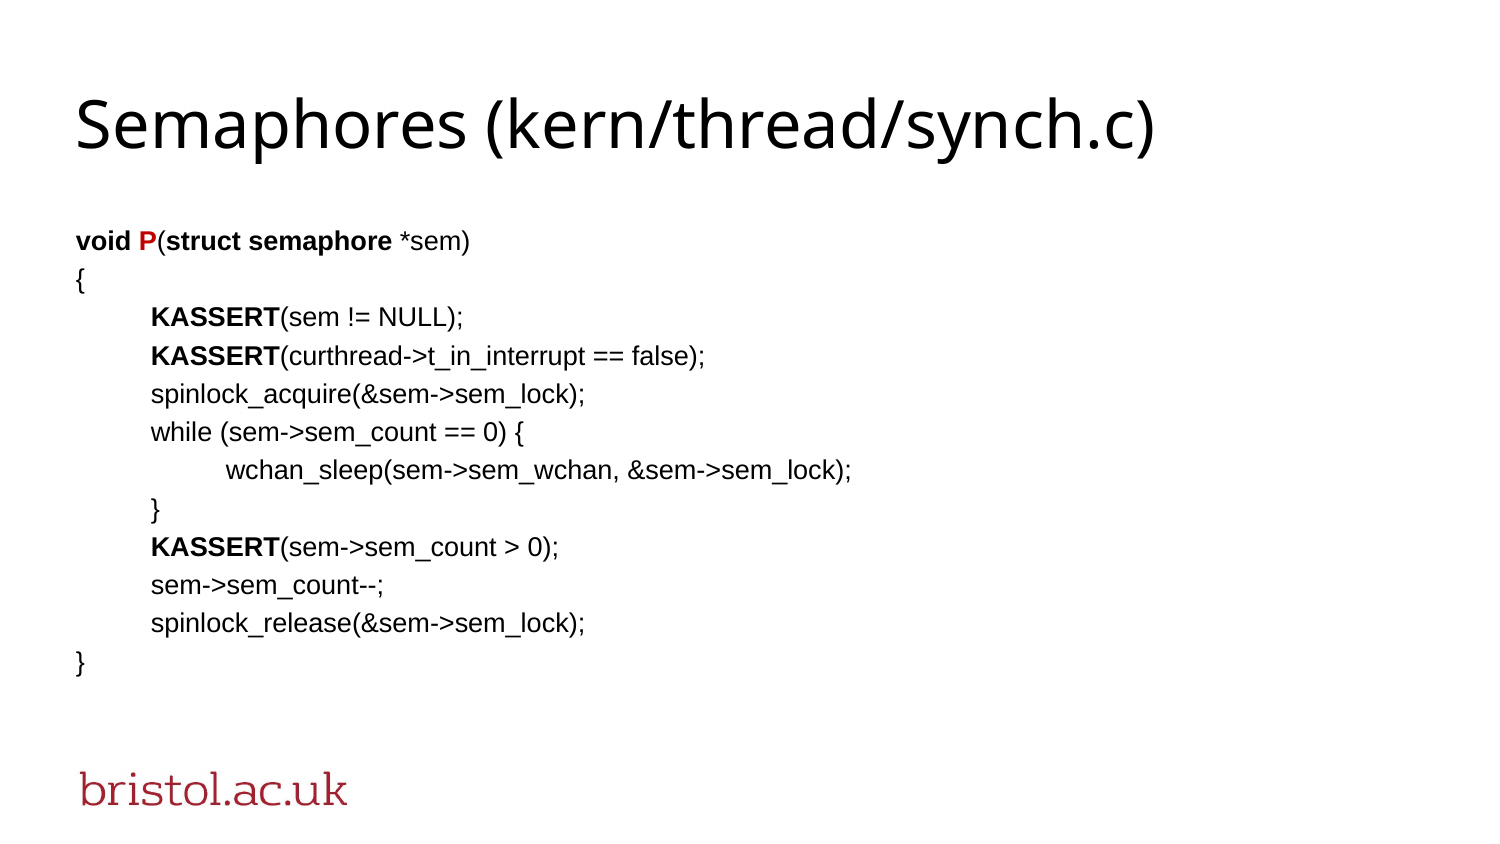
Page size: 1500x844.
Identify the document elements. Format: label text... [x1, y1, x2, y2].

list void P(struct semaphore *sem) { KASSERT(sem != NULL); KASSERT(curthread->t_in_interrupt == false); spinlock_acquire(&sem->sem_lock); while (sem->sem_count == 0) { wchan_sleep(sem->sem_wchan, &sem->sem_lock); } KASSERT(sem->sem_count > 0); sem->sem_count--; spinlock_release(&sem->sem_lock); } [60, 224, 1440, 699]
title Semaphores (kern/thread/synch.c) [60, 44, 1440, 209]
